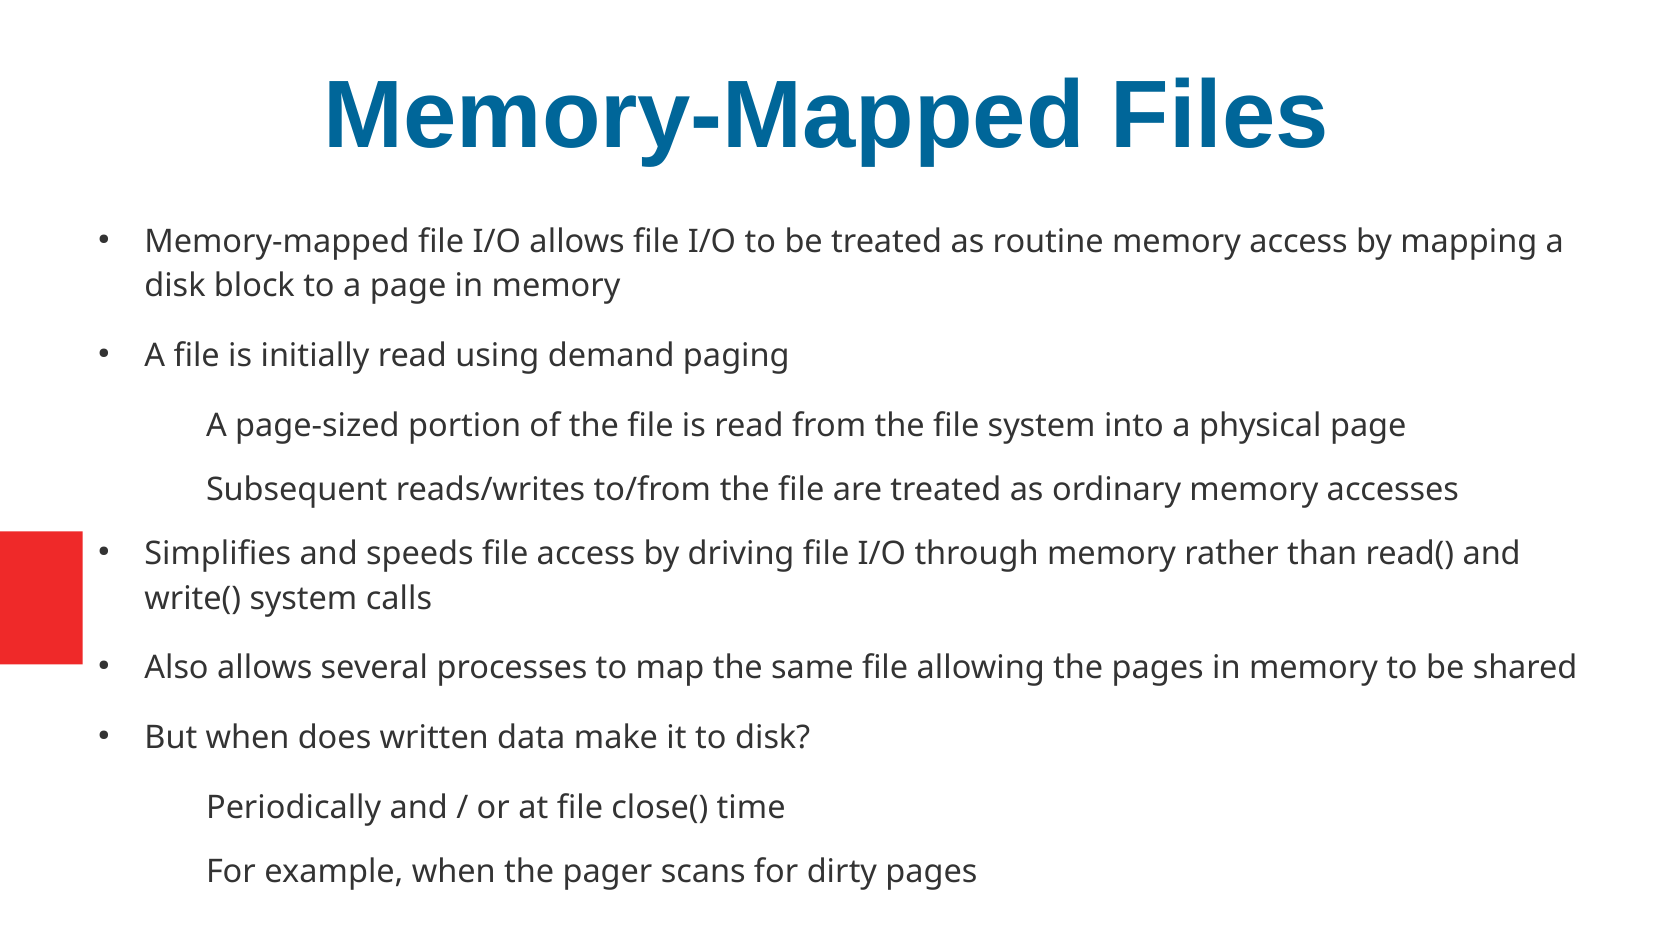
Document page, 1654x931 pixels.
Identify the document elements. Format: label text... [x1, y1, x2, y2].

list Memory-mapped file I/O allows file I/O to be treated as routine memory access by mapping a disk block to a page in memory A file is initially read using demand paging A page-sized portion of the file is read from the file system into a physical page Subsequent reads/writes to/from the file are treated as ordinary memory accesses Simplifies and speeds file access by driving file I/O through memory rather than read() and write() system calls Also allows several processes to map the same file allowing the pages in memory to be shared But when does written data make it to disk? Periodically and / or at file close() time For example, when the pager scans for dirty pages [82, 217, 1595, 910]
title Memory-Mapped Files [82, 37, 1571, 193]
